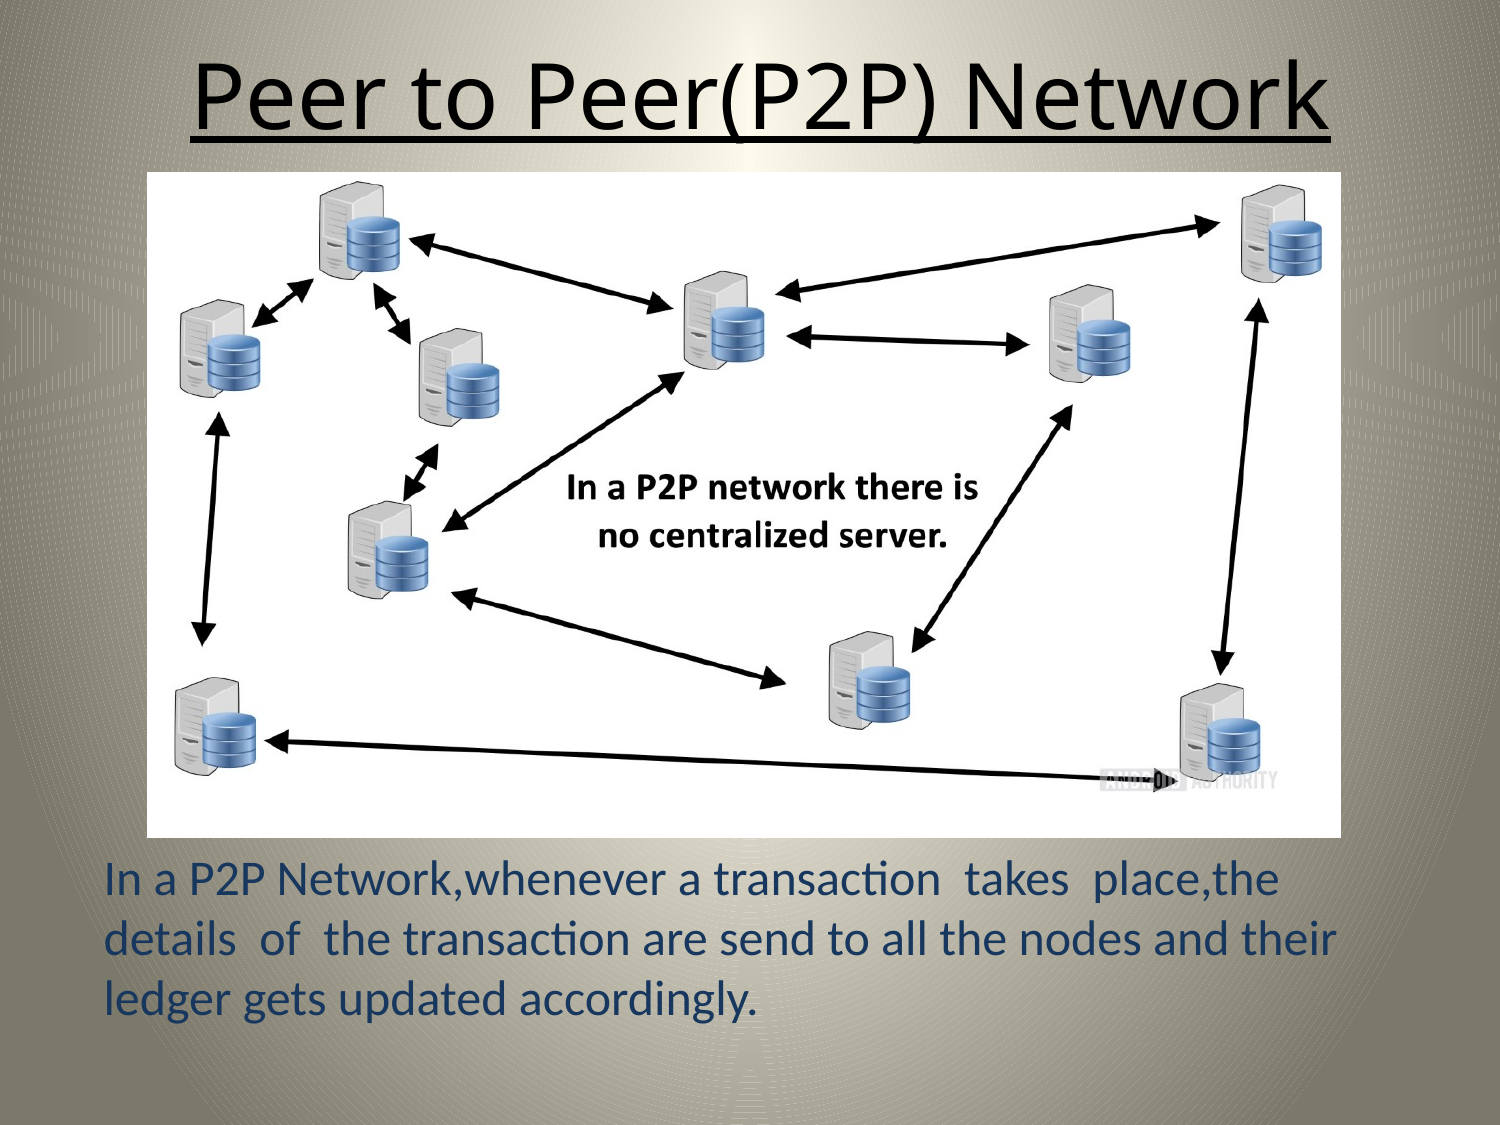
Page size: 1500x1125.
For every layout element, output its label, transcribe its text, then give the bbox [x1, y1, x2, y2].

picture [147, 172, 1341, 838]
title Peer to Peer(P2P) Network [123, 0, 1399, 208]
subtitle In a P2P Network,whenever a transaction takes place,the details of the transaction are send to all the nodes and their ledger gets updated accordingly. [88, 208, 1412, 1059]
